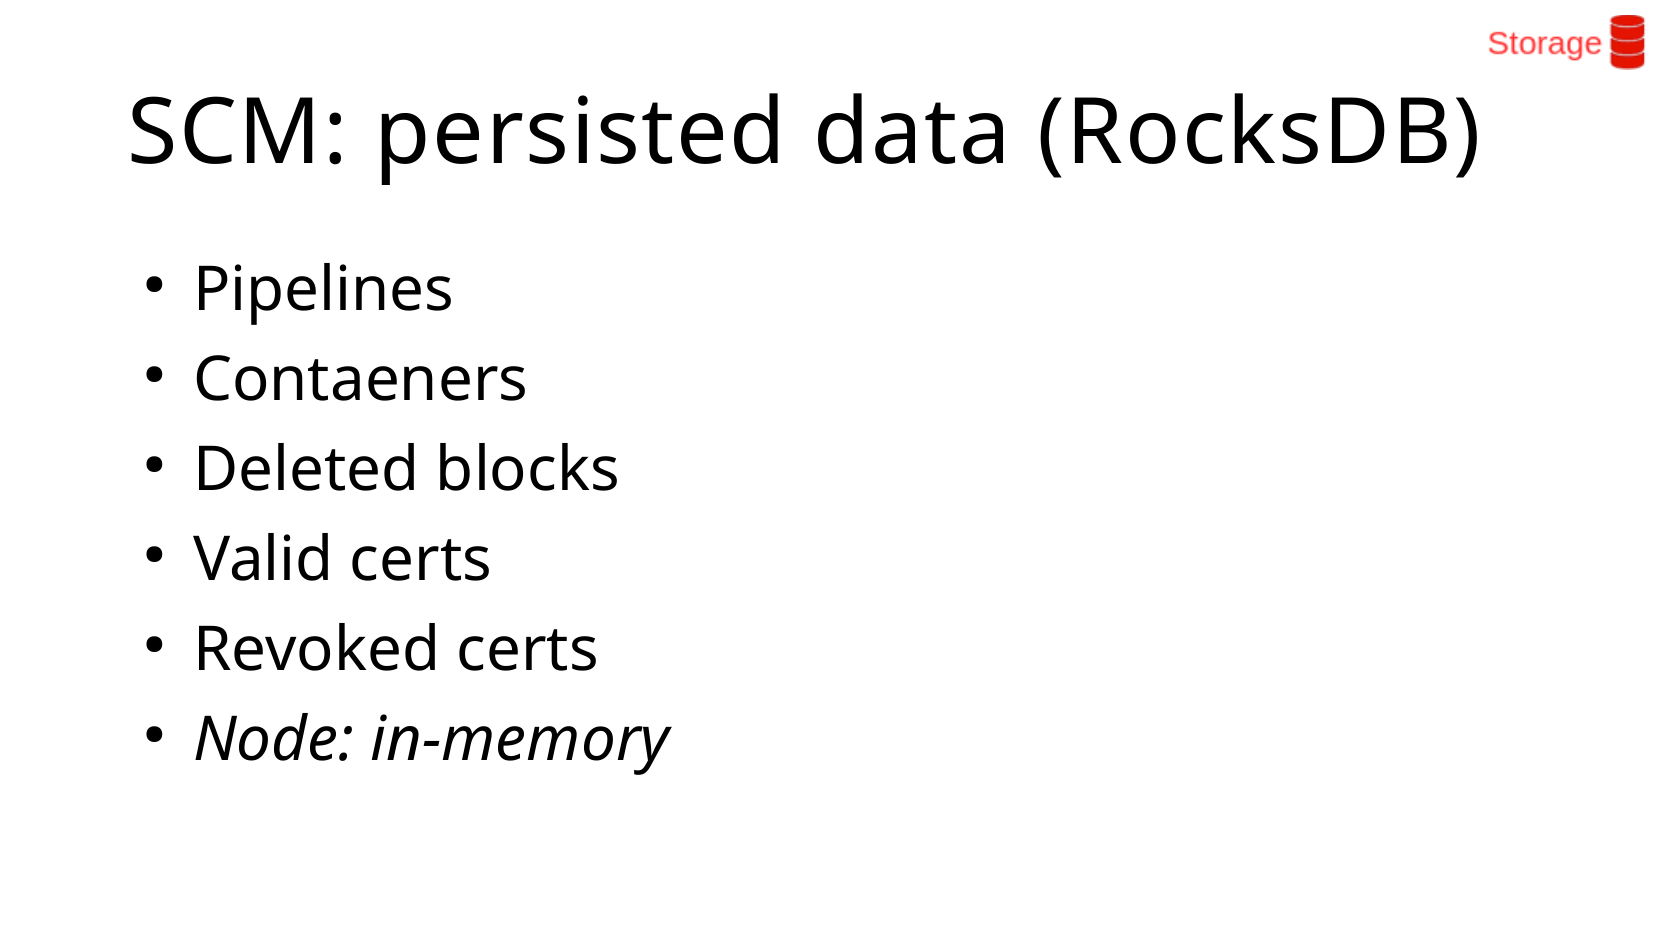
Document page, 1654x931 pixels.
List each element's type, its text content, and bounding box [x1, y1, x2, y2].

list Pipelines Contaeners Deleted blocks Valid certs Revoked certs Node: in-memory [127, 244, 1527, 784]
picture [1488, 15, 1646, 70]
title SCM: persisted data (RocksDB) [127, 69, 1654, 187]
